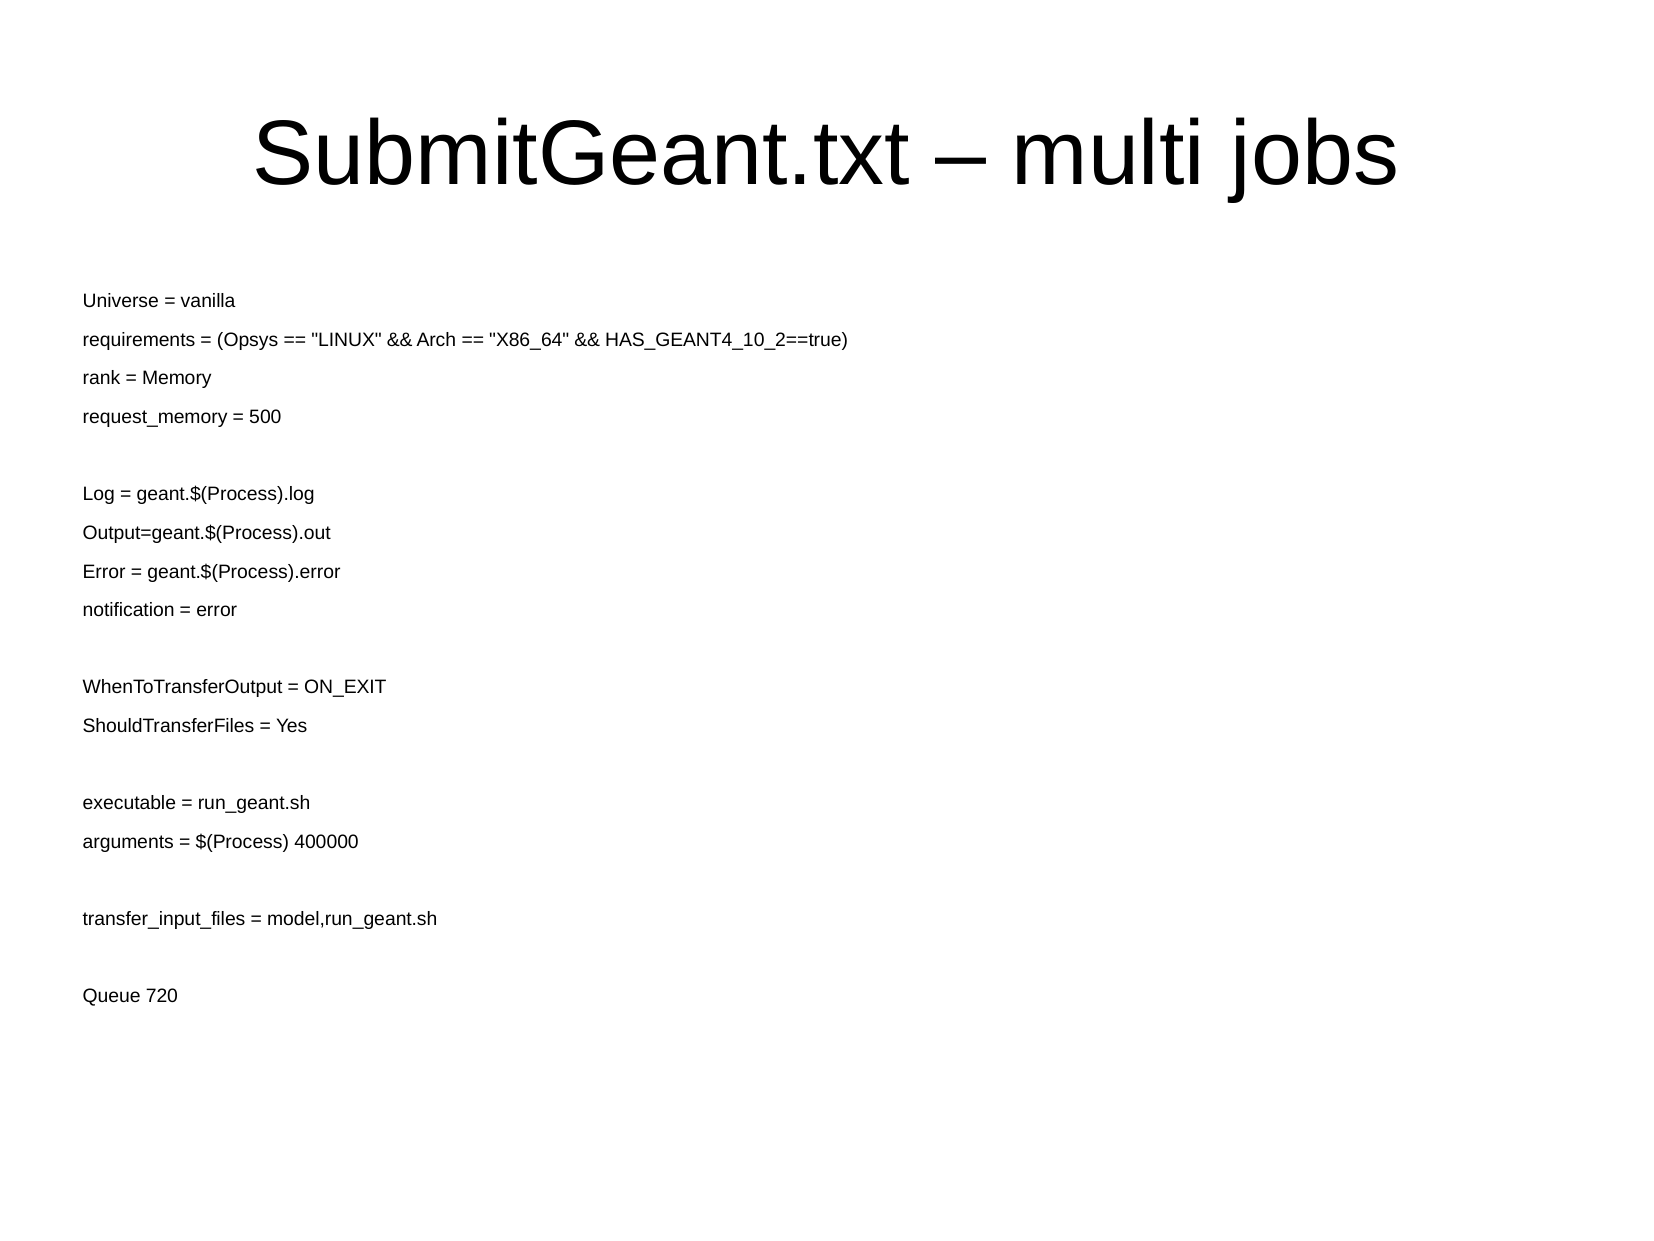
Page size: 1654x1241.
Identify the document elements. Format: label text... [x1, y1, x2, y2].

list Universe = vanilla requirements = (Opsys == "LINUX" && Arch == "X86_64" && HAS_GEANT4_10_2==true) rank = Memory request_memory = 500 Log = geant.$(Process).log Output=geant.$(Process).out Error = geant.$(Process).error notification = error WhenToTransferOutput = ON_EXIT ShouldTransferFiles = Yes executable = run_geant.sh arguments = $(Process) 400000 transfer_input_files = model,run_geant.sh Queue 720 [82, 290, 1571, 1010]
title SubmitGeant.txt – multi jobs [82, 49, 1571, 257]
